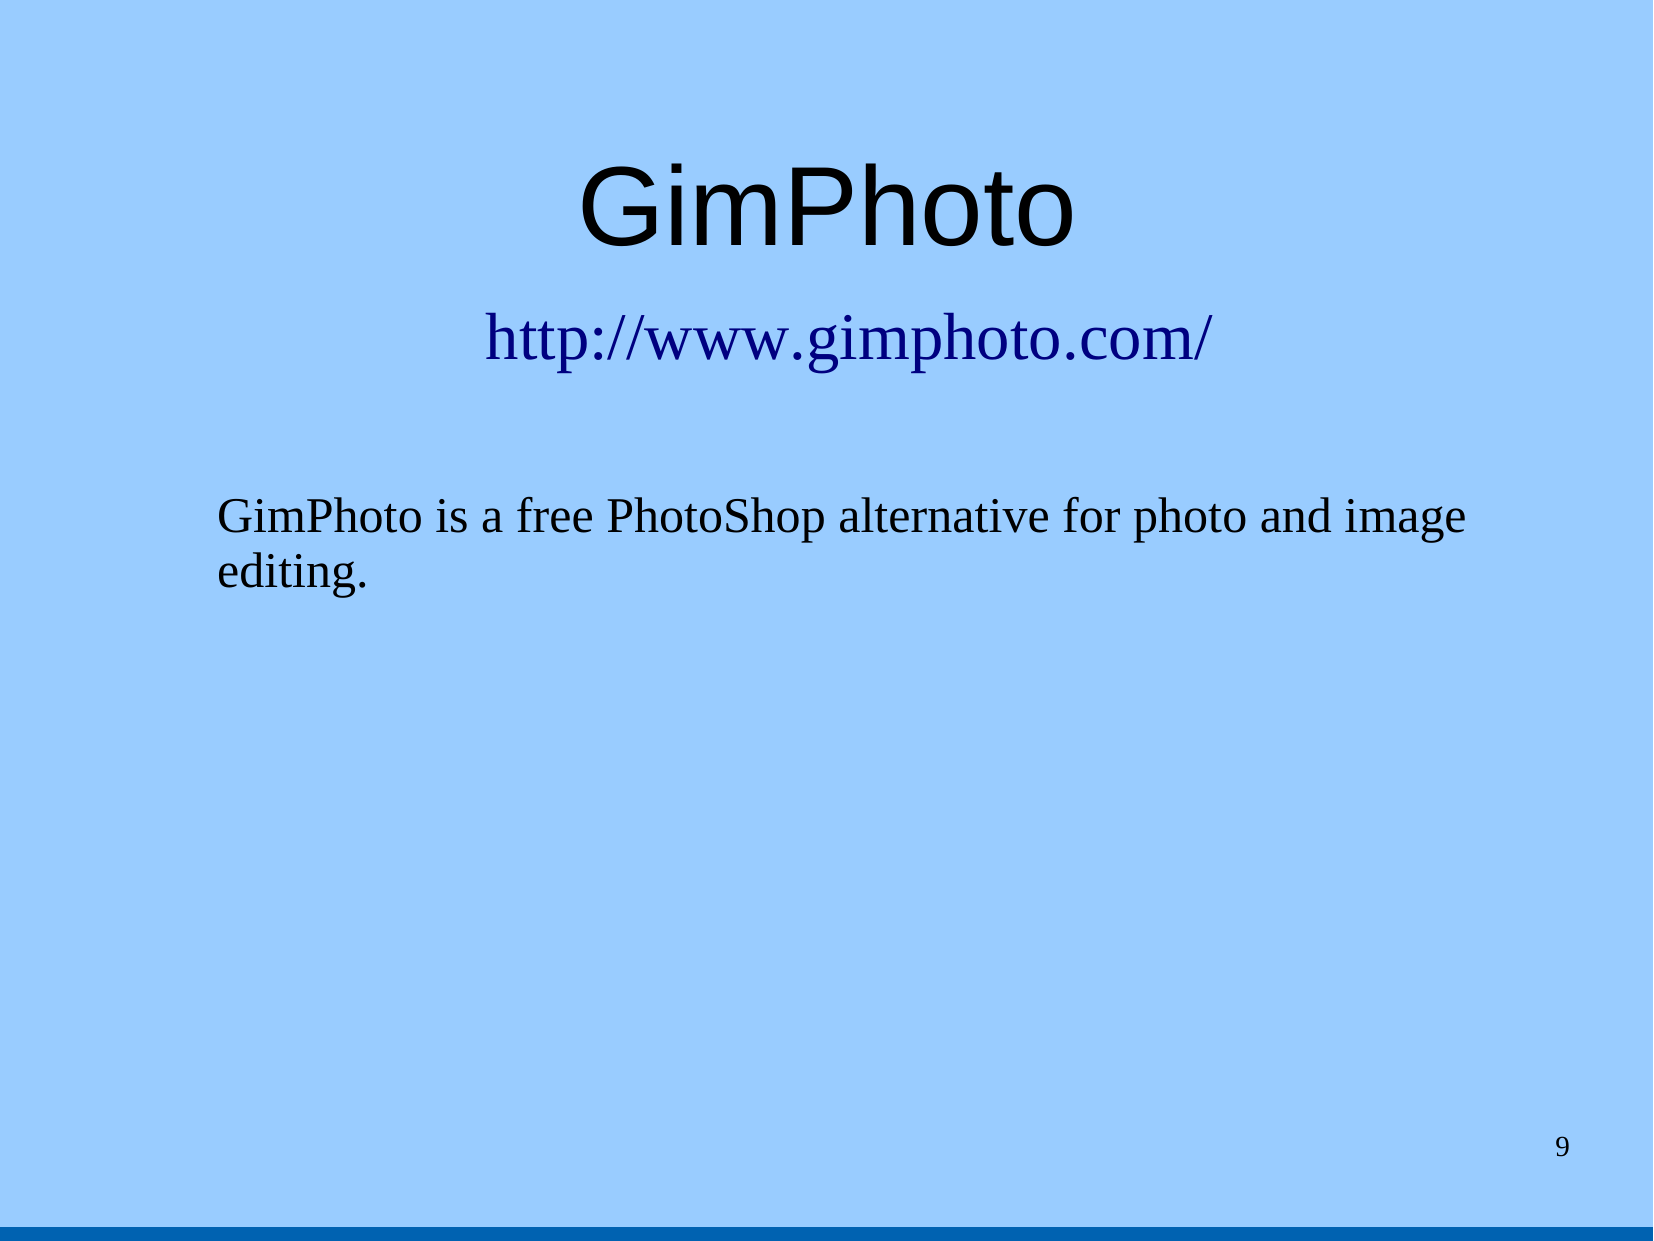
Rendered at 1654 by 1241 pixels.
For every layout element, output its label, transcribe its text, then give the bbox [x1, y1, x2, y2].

text_box GimPhoto is a free PhotoShop alternative for photo and image editing. [217, 487, 1530, 609]
title GimPhoto [121, 102, 1533, 311]
list http://www.gimphoto.com/ [367, 300, 1262, 381]
